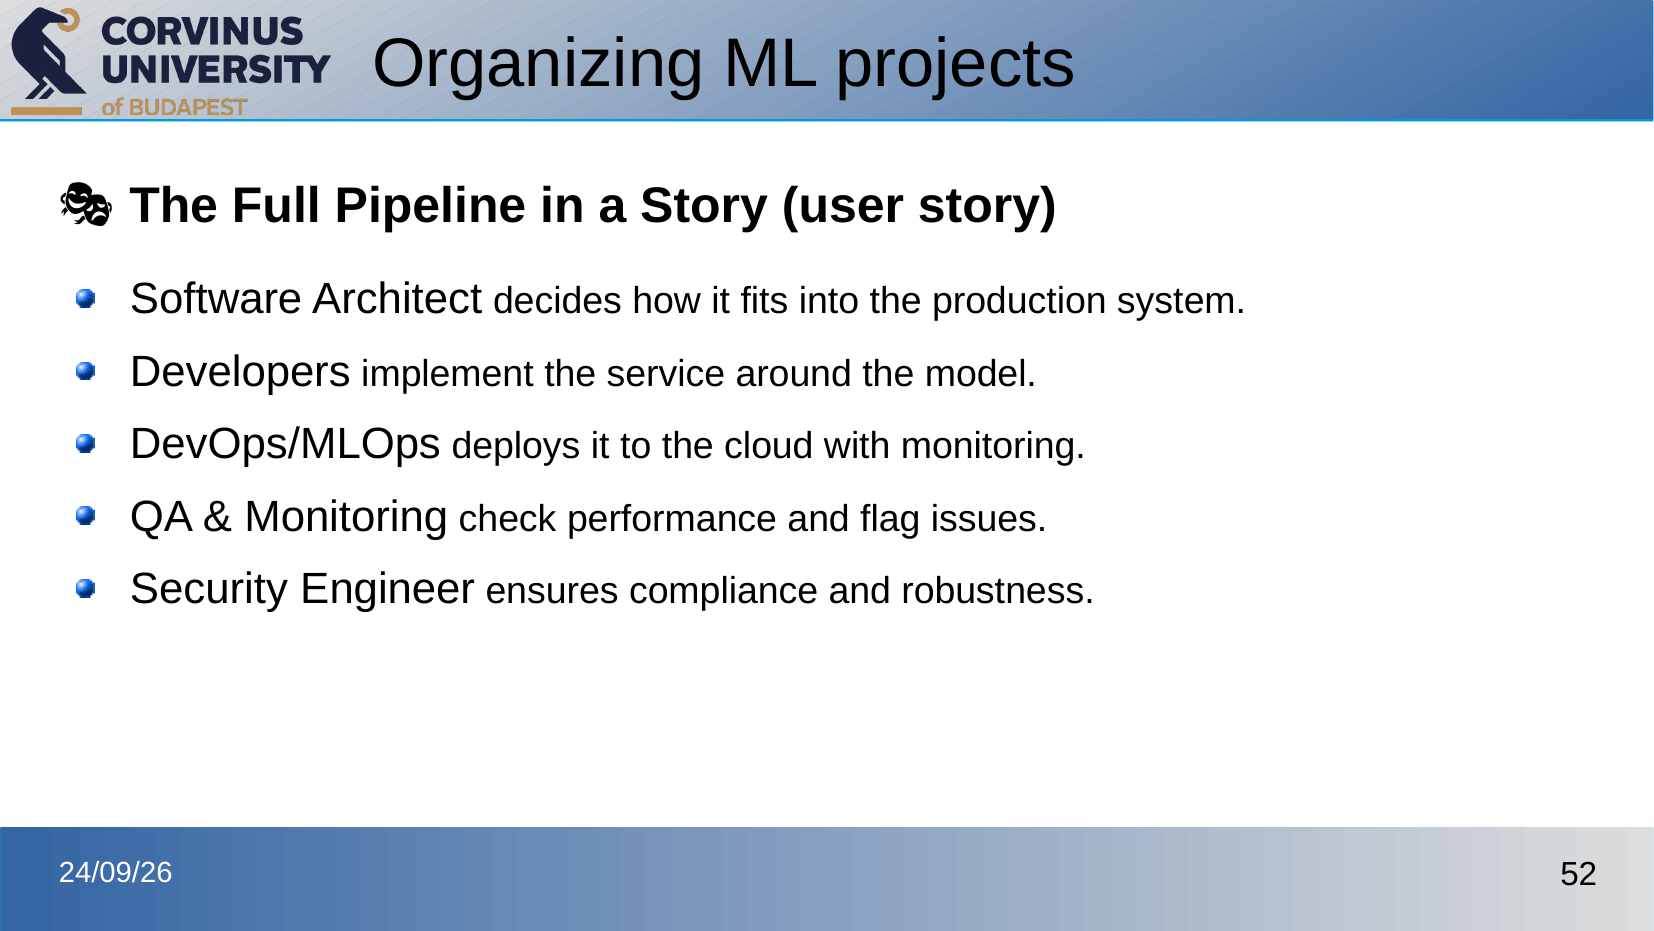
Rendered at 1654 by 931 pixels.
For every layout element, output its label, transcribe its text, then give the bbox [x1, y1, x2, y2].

list 🎭 The Full Pipeline in a Story (user story) Software Architect decides how it fits into the production system. Developers implement the service around the model. DevOps/MLOps deploys it to the cloud with monitoring. QA & Monitoring check performance and flag issues. Security Engineer ensures compliance and robustness. [59, 177, 1595, 768]
title Organizing ML projects [372, 23, 1625, 103]
picture [11, 7, 331, 115]
